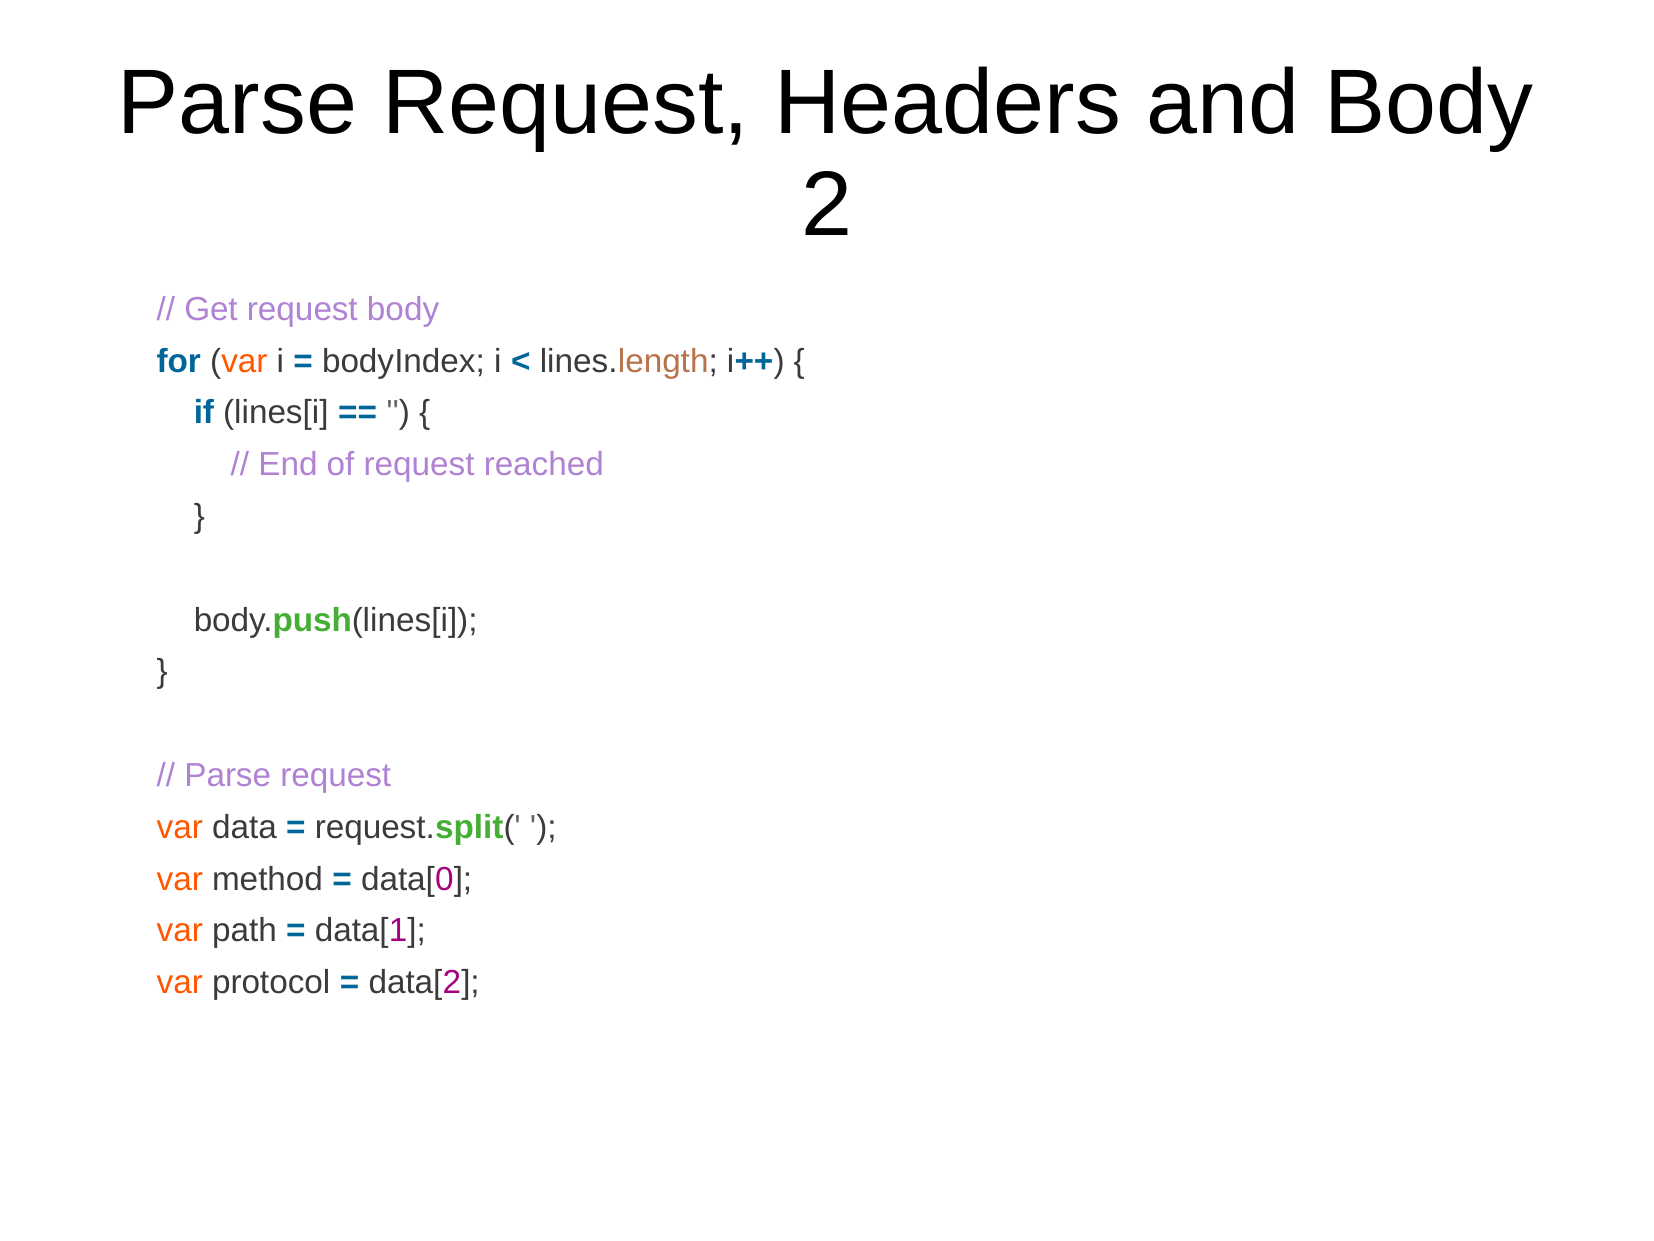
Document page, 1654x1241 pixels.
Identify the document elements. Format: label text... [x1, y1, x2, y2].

list // Get request body for (var i = bodyIndex; i < lines.length; i++) { if (lines[i] == '') { // End of request reached } body.push(lines[i]); } // Parse request var data = request.split(' '); var method = data[0]; var path = data[1]; var protocol = data[2]; [82, 290, 1571, 1010]
title Parse Request, Headers and Body 2 [82, 49, 1571, 257]
